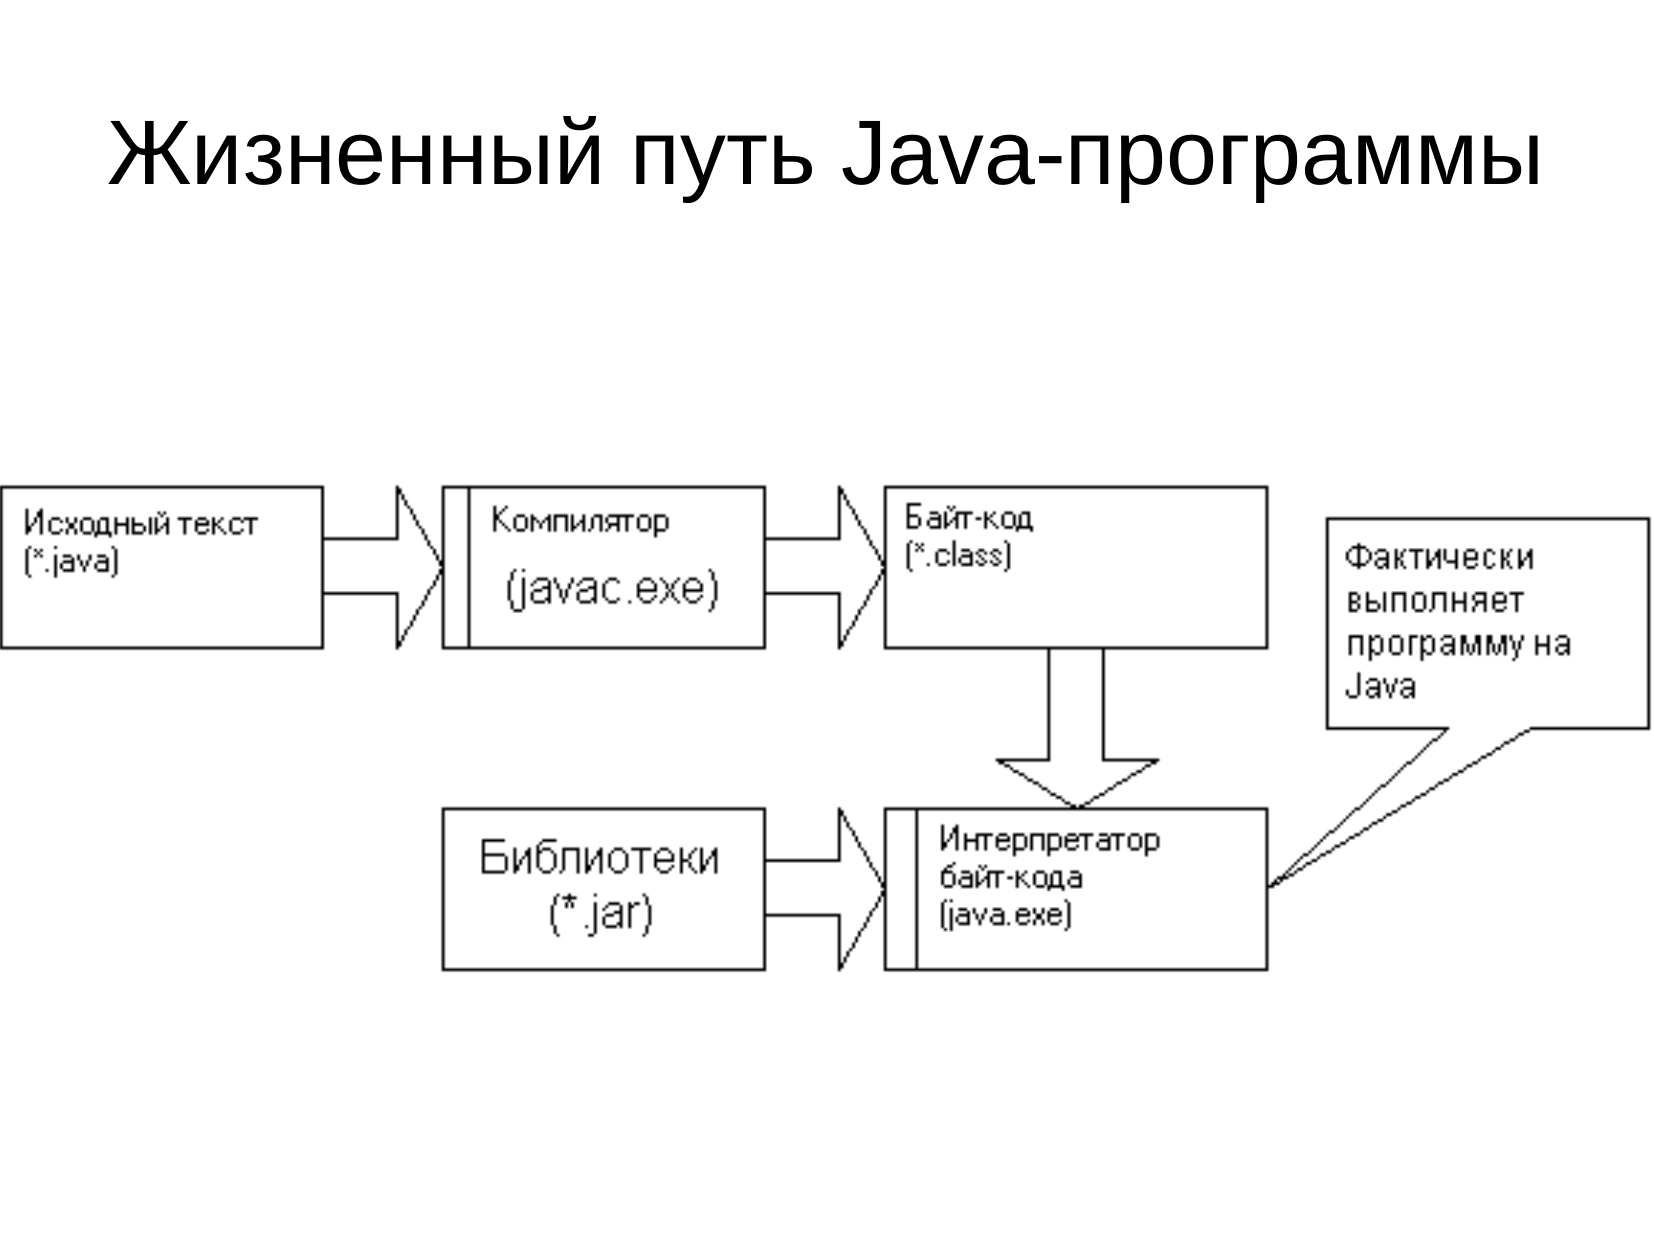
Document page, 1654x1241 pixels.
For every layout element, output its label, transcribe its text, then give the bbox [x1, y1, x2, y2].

title Жизненный путь Java-программы [82, 49, 1571, 257]
picture [0, 478, 1654, 975]
